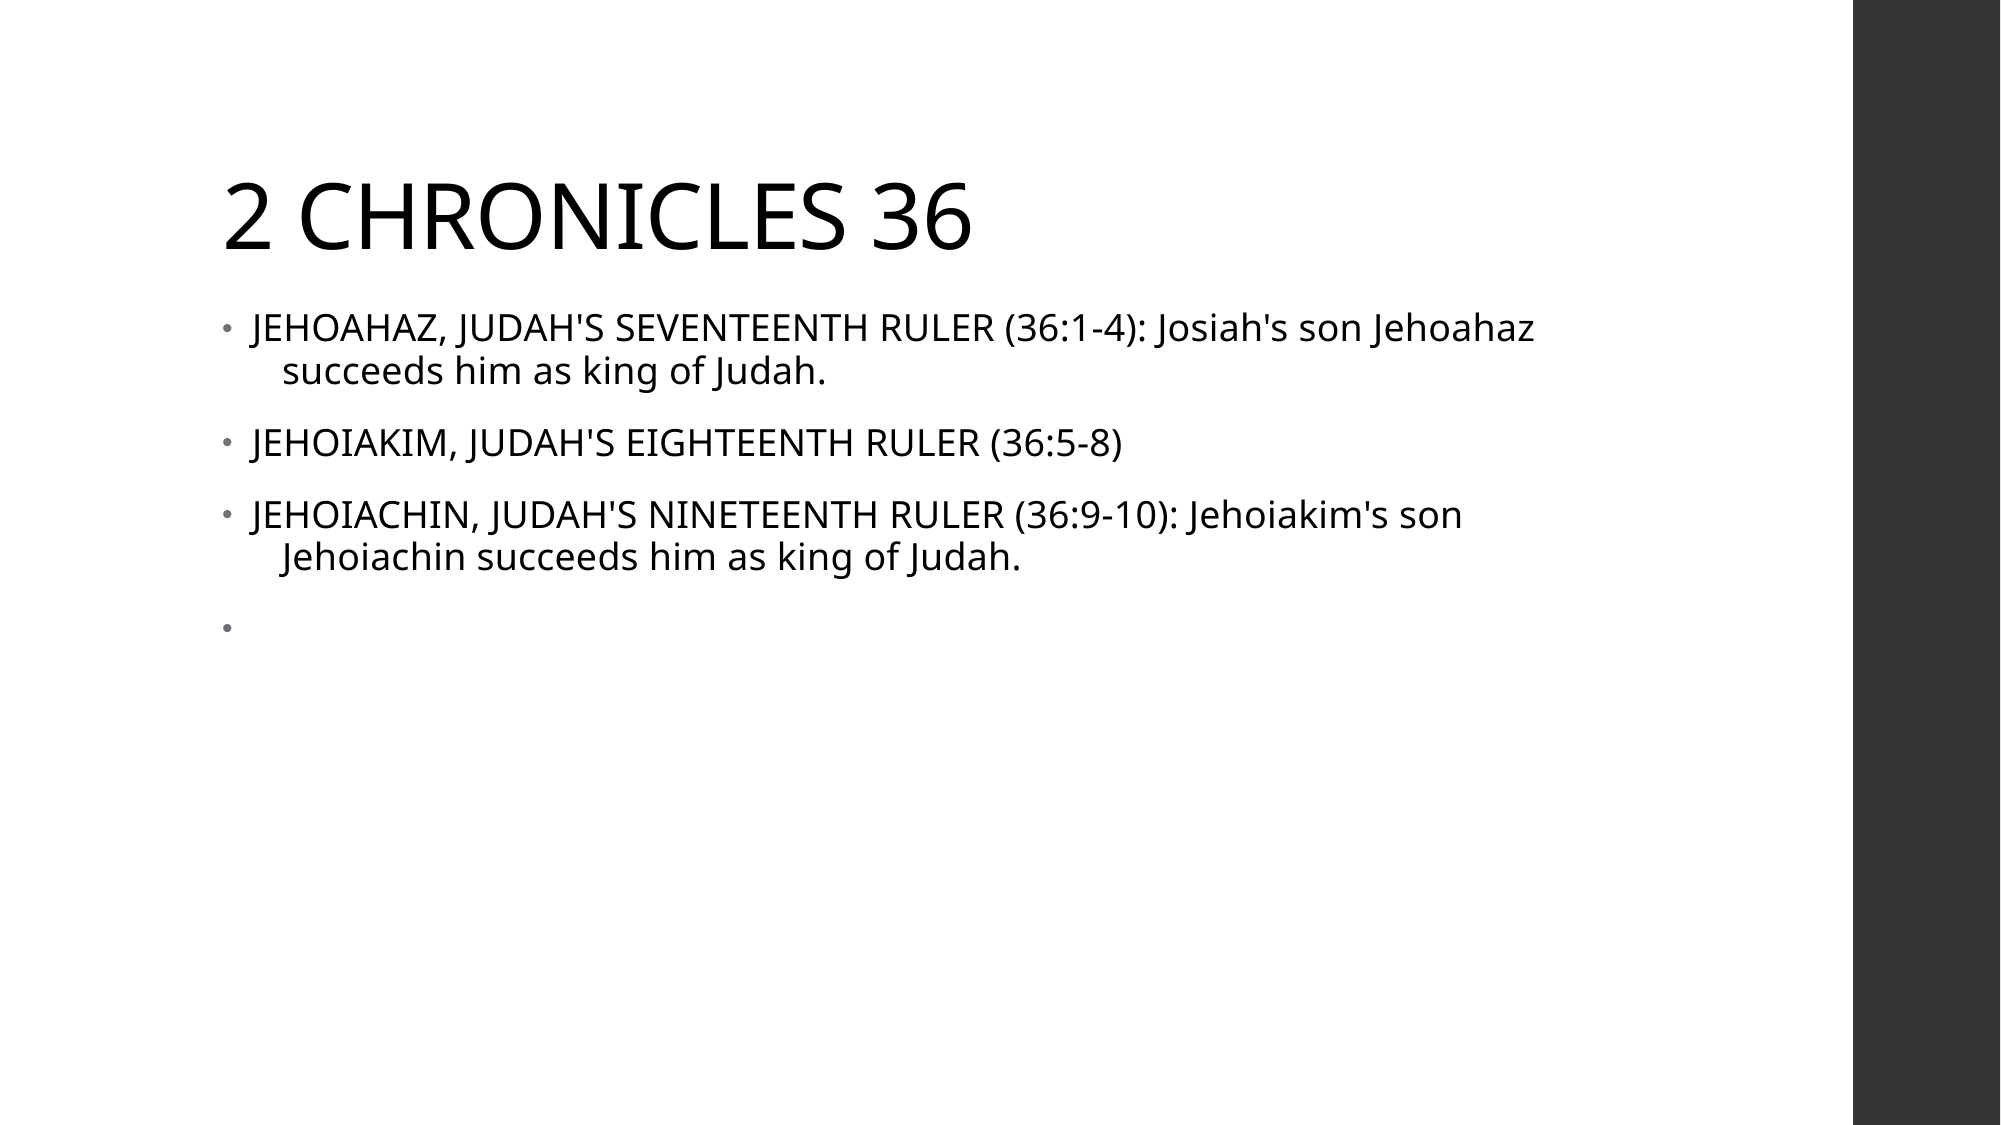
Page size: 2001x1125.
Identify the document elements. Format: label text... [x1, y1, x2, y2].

list JEHOAHAZ, JUDAH'S SEVENTEENTH RULER (36:1-4): Josiah's son Jehoahaz succeeds him as king of Judah. JEHOIAKIM, JUDAH'S EIGHTEENTH RULER (36:5-8) JEHOIACHIN, JUDAH'S NINETEENTH RULER (36:9-10): Jehoiakim's son Jehoiachin succeeds him as king of Judah. [206, 299, 1617, 1014]
title 2 CHRONICLES 36 [206, 60, 1797, 278]
